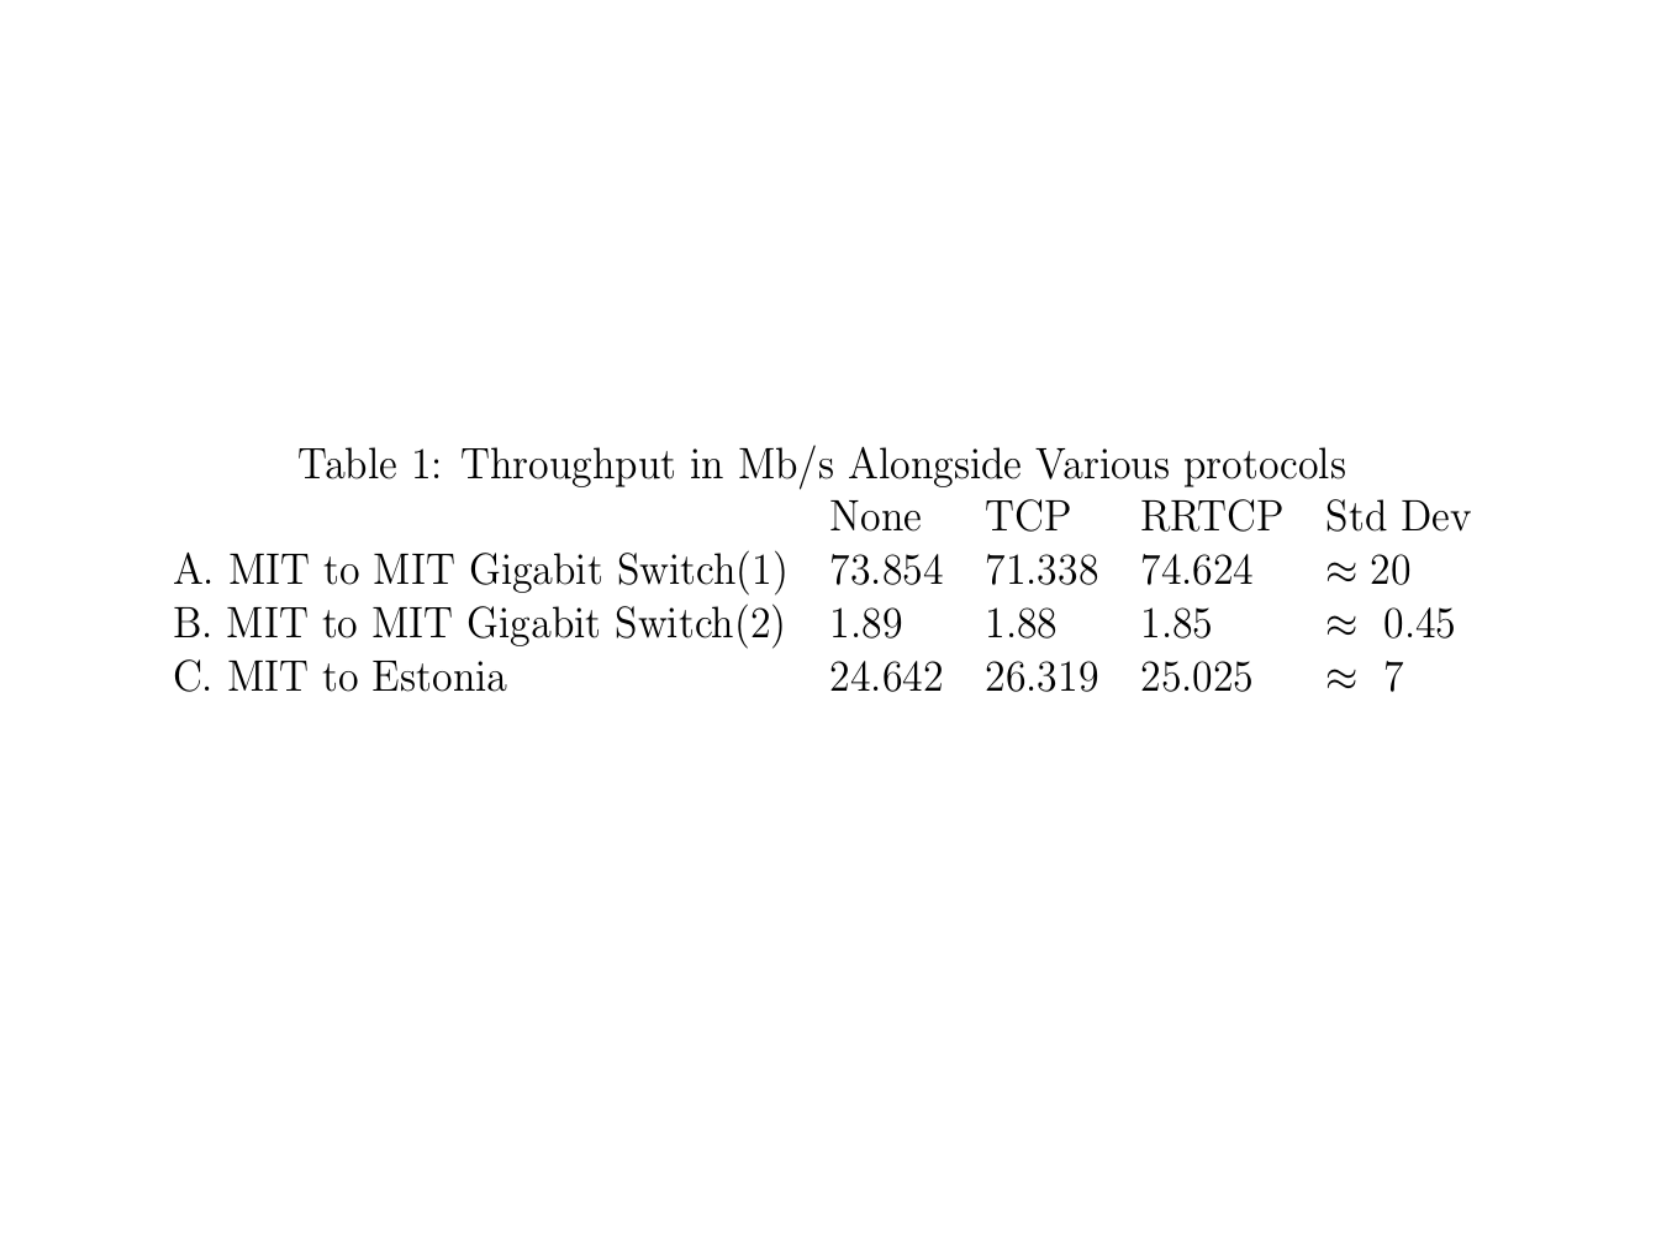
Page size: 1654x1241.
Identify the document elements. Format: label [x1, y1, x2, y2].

picture [15, 352, 1654, 886]
